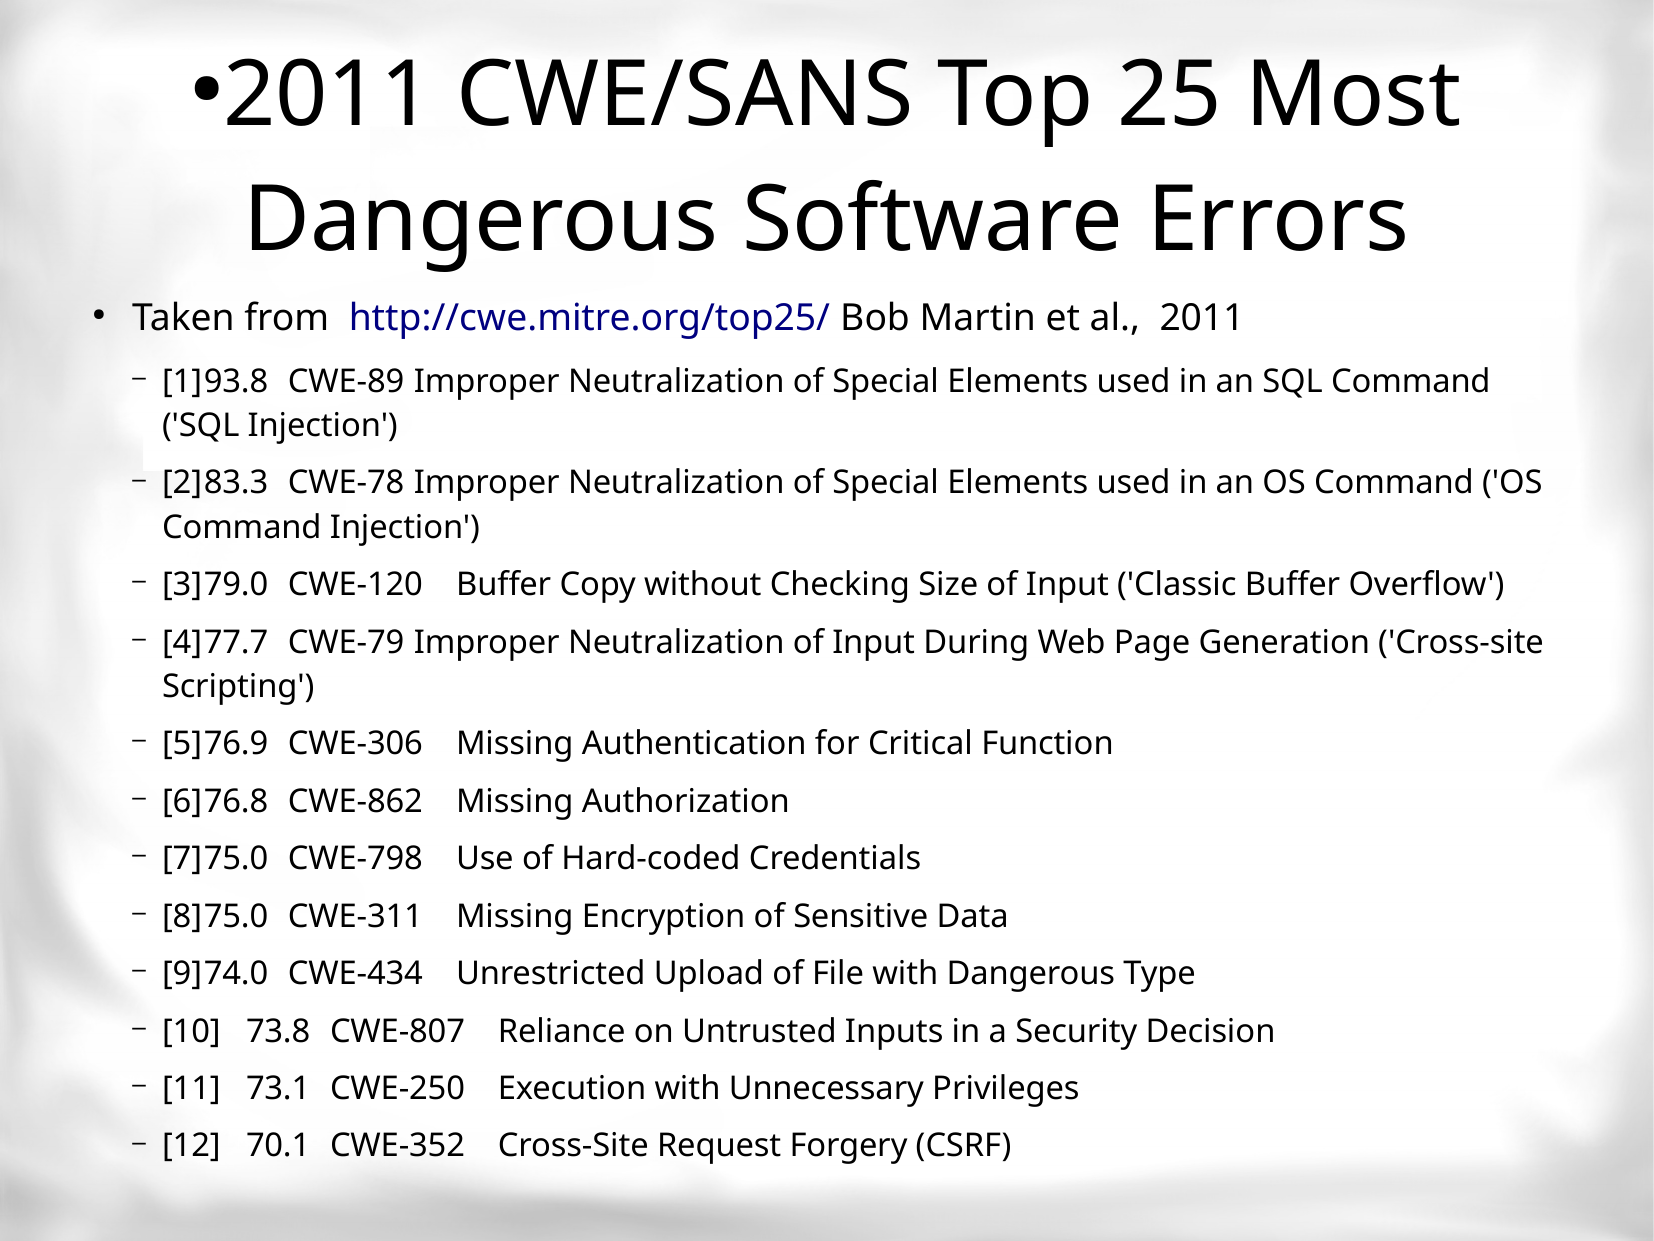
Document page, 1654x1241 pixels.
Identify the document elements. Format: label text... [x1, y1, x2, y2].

picture [0, 0, 1654, 1241]
title 2011 CWE/SANS Top 25 Most Dangerous Software Errors [82, 49, 1571, 257]
list Taken from http://cwe.mitre.org/top25/ Bob Martin et al., 2011 [1] 93.8 CWE-89 Improper Neutralization of Special Elements used in an SQL Command ('SQL Injection') [2] 83.3 CWE-78 Improper Neutralization of Special Elements used in an OS Command ('OS Command Injection') [3] 79.0 CWE-120 Buffer Copy without Checking Size of Input ('Classic Buffer Overflow') [4] 77.7 CWE-79 Improper Neutralization of Input During Web Page Generation ('Cross-site Scripting') [5] 76.9 CWE-306 Missing Authentication for Critical Function [6] 76.8 CWE-862 Missing Authorization [7] 75.0 CWE-798 Use of Hard-coded Credentials [8] 75.0 CWE-311 Missing Encryption of Sensitive Data [9] 74.0 CWE-434 Unrestricted Upload of File with Dangerous Type [10] 73.8 CWE-807 Reliance on Untrusted Inputs in a Security Decision [11] 73.1 CWE-250 Execution with Unnecessary Privileges [12] 70.1 CWE-352 Cross-Site Request Forgery (CSRF) [82, 290, 1571, 1171]
